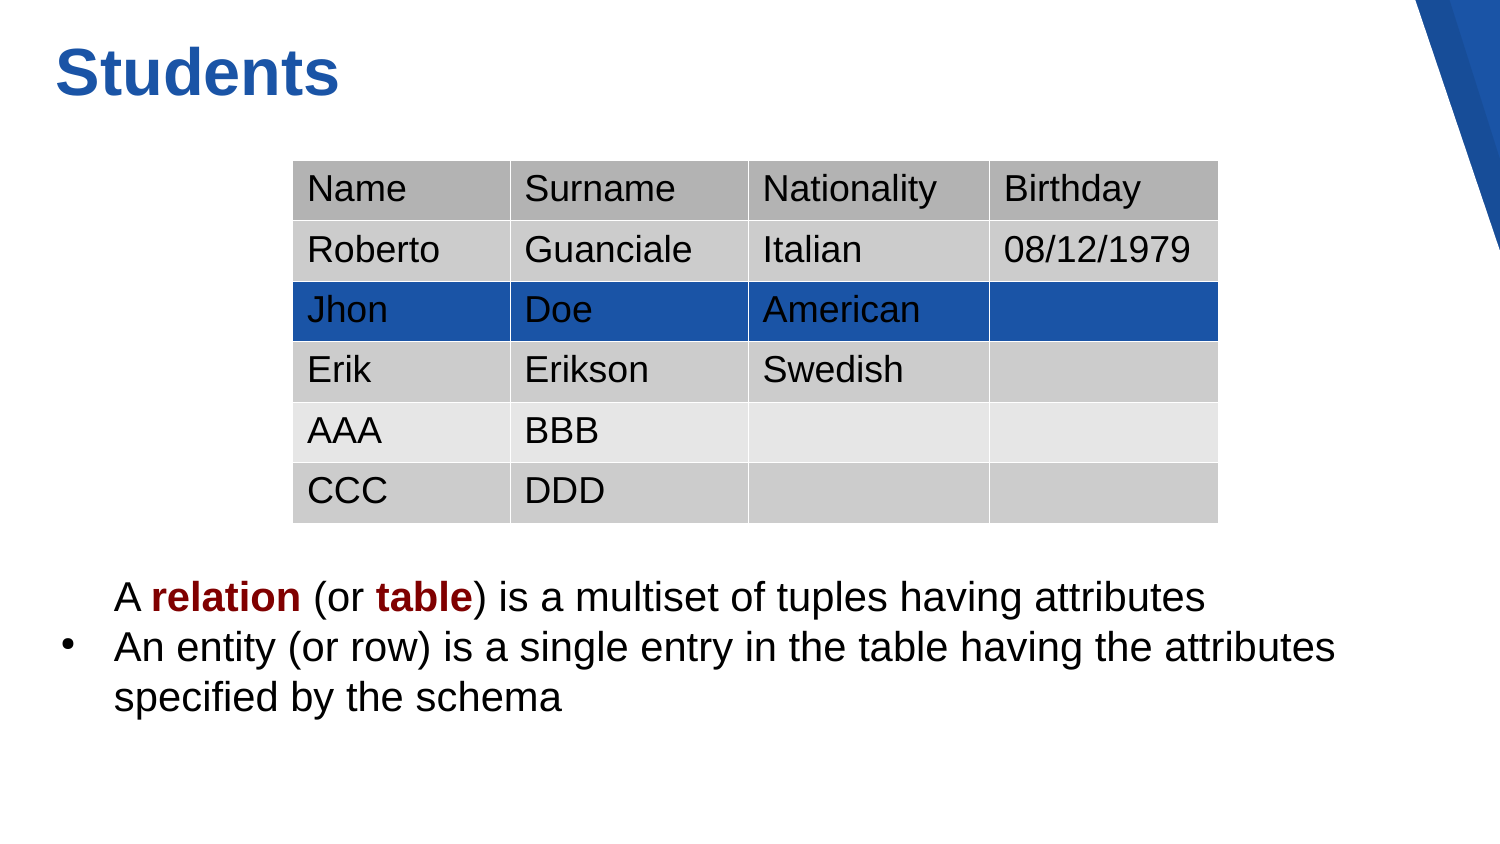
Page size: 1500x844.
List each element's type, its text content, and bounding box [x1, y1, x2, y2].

title Students [40, 56, 1231, 124]
table_cell American [749, 282, 989, 341]
table_cell AAA [293, 403, 510, 462]
table_cell [990, 282, 1218, 341]
table_cell Jhon [293, 282, 510, 341]
table_cell BBB [511, 403, 748, 462]
table_cell [749, 403, 989, 462]
table_cell [990, 463, 1218, 523]
list A relation (or table) is a multiset of tuples having attributes An entity (or row) is a single entry in the table having the attributes specified by the schema [27, 555, 1441, 830]
table_header Birthday [990, 161, 1218, 220]
table_cell Erik [293, 342, 510, 402]
table_cell DDD [511, 463, 748, 523]
table_header Name [293, 161, 510, 220]
table_cell 08/12/1979 [990, 221, 1218, 281]
table_cell Guanciale [511, 221, 748, 281]
table_cell [990, 342, 1218, 402]
table_cell [749, 463, 989, 523]
table_header Nationality [749, 161, 989, 220]
table_cell CCC [293, 463, 510, 523]
table_cell Erikson [511, 342, 748, 402]
table_cell Italian [749, 221, 989, 281]
table_cell Doe [511, 282, 748, 341]
table_cell [990, 403, 1218, 462]
table_cell Swedish [749, 342, 989, 402]
table_cell Roberto [293, 221, 510, 281]
table_header Surname [511, 161, 748, 220]
